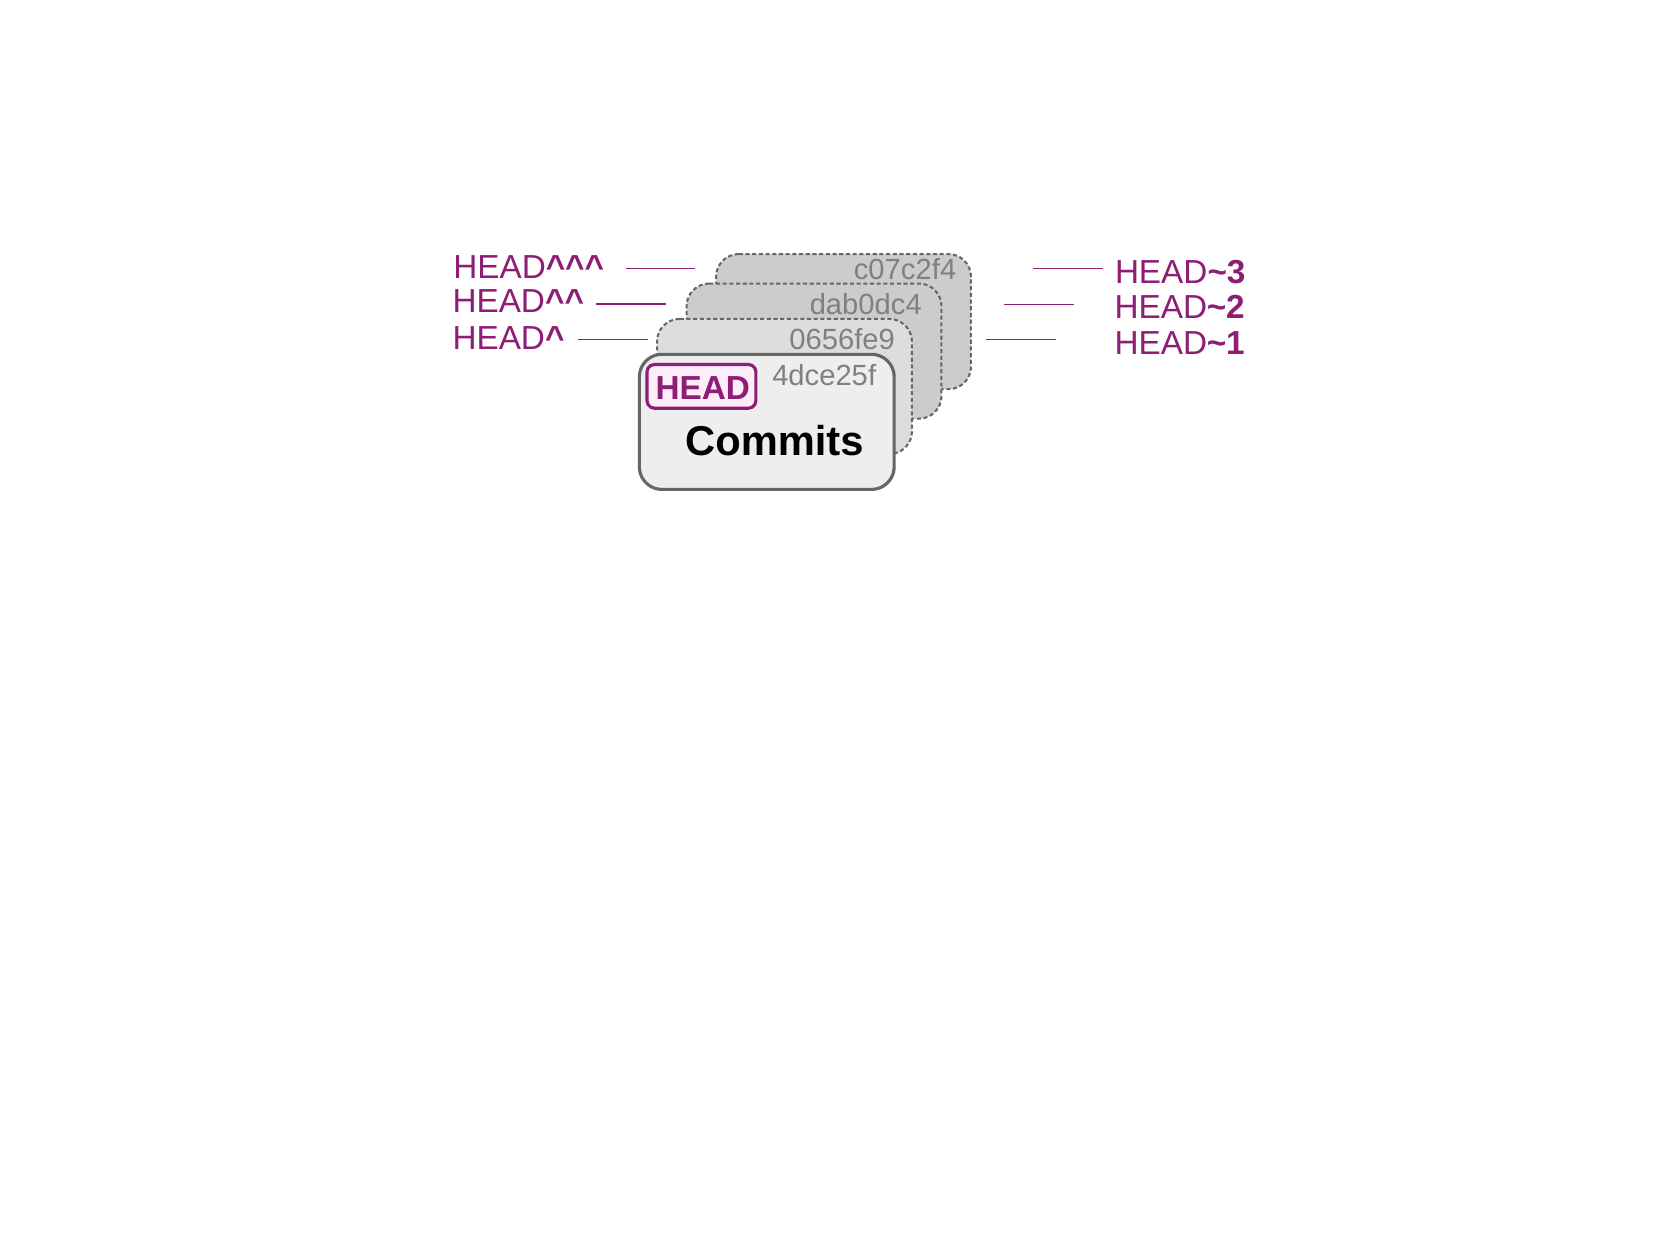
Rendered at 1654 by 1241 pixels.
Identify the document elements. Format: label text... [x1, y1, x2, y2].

text_box HEAD [638, 361, 768, 414]
text_box [645, 254, 833, 361]
text_box HEAD^ [438, 329, 602, 366]
text_box HEAD~1 [1099, 335, 1263, 372]
text_box Commits [669, 409, 880, 481]
text_box dab0dc4 [794, 280, 938, 333]
text_box HEAD~2 [1099, 281, 1263, 335]
text_box HEAD^^ [438, 293, 602, 329]
text_box c07c2f4 [833, 246, 977, 298]
text_box 0656fe9 [770, 315, 914, 368]
text_box HEAD^^^ [438, 240, 624, 293]
text_box HEAD~3 [1100, 246, 1286, 299]
text_box 4dce25f [752, 351, 897, 404]
text_box [639, 298, 971, 490]
